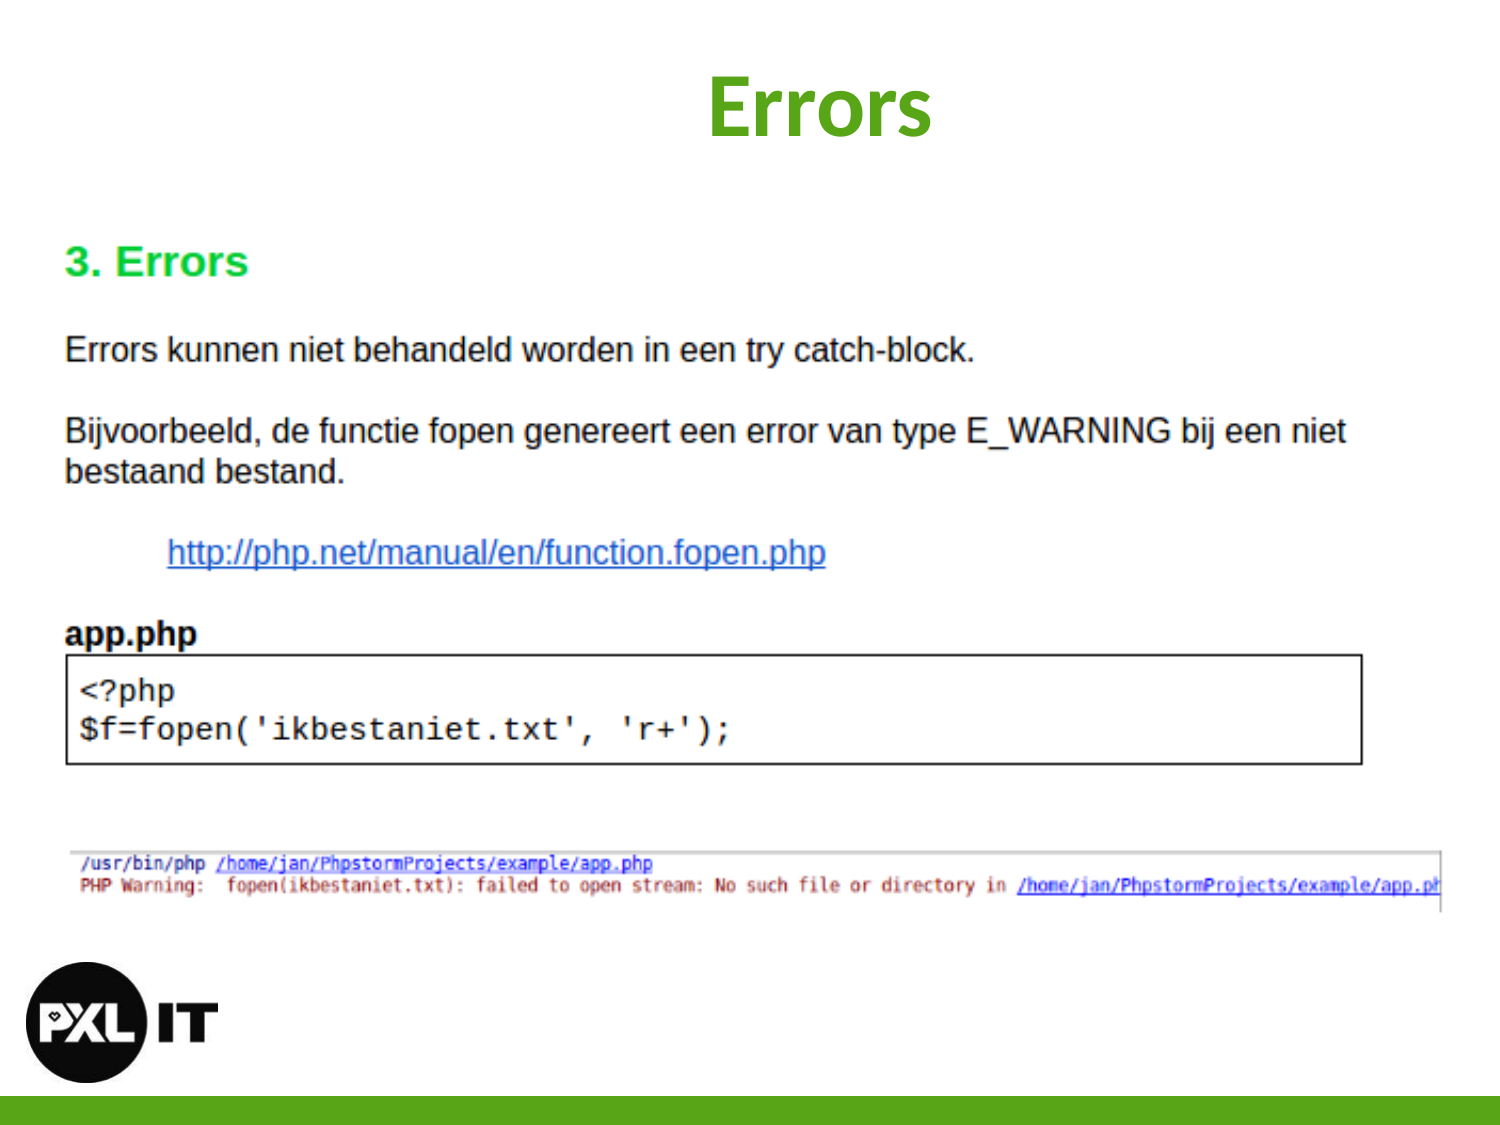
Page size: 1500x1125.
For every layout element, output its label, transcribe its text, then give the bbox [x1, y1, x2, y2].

text_box Errors [201, 36, 1440, 163]
picture [15, 200, 1500, 930]
picture [26, 962, 218, 1083]
